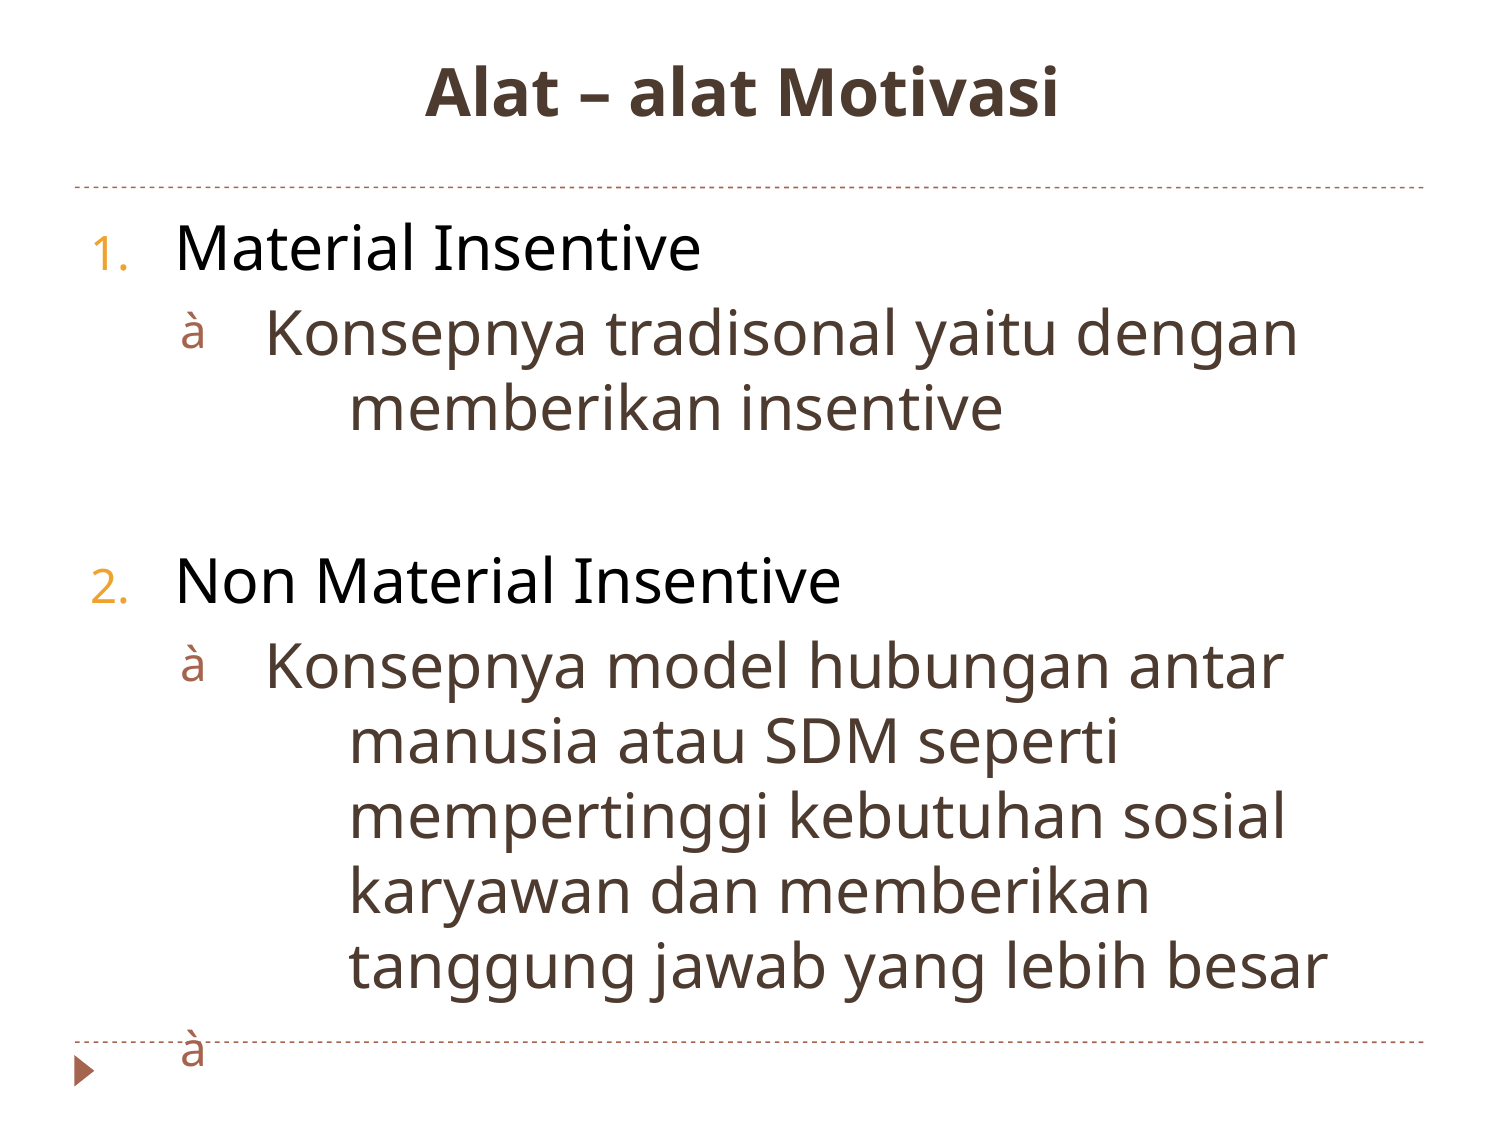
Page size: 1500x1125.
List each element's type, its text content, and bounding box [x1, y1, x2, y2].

list Material Insentive Konsepnya tradisonal yaitu dengan memberikan insentive Non Material Insentive Konsepnya model hubungan antar manusia atau SDM seperti mempertinggi kebutuhan sosial karyawan dan memberikan tanggung jawab yang lebih besar [75, 200, 1426, 1010]
title Alat – alat Motivasi [76, 42, 1427, 129]
